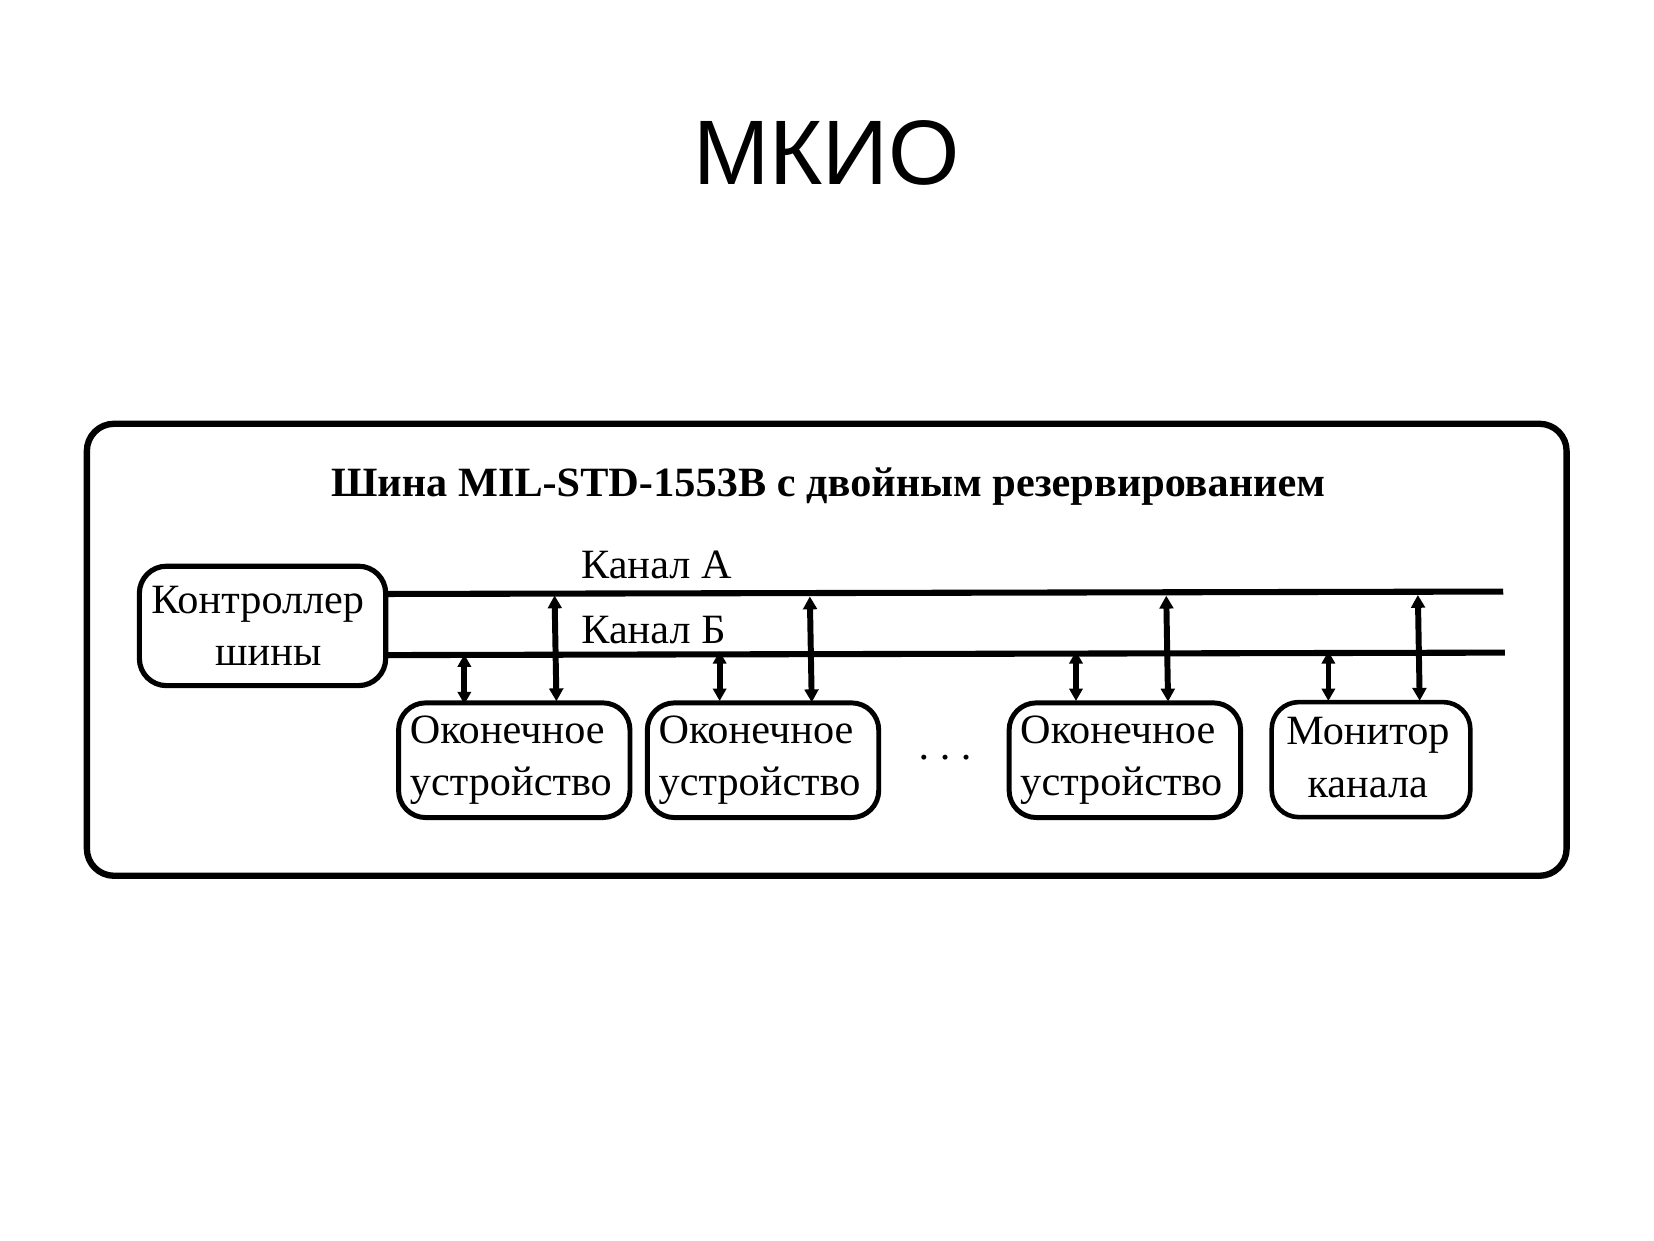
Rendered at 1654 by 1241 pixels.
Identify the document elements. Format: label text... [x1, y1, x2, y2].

title МКИО [82, 49, 1571, 257]
picture [82, 419, 1571, 880]
